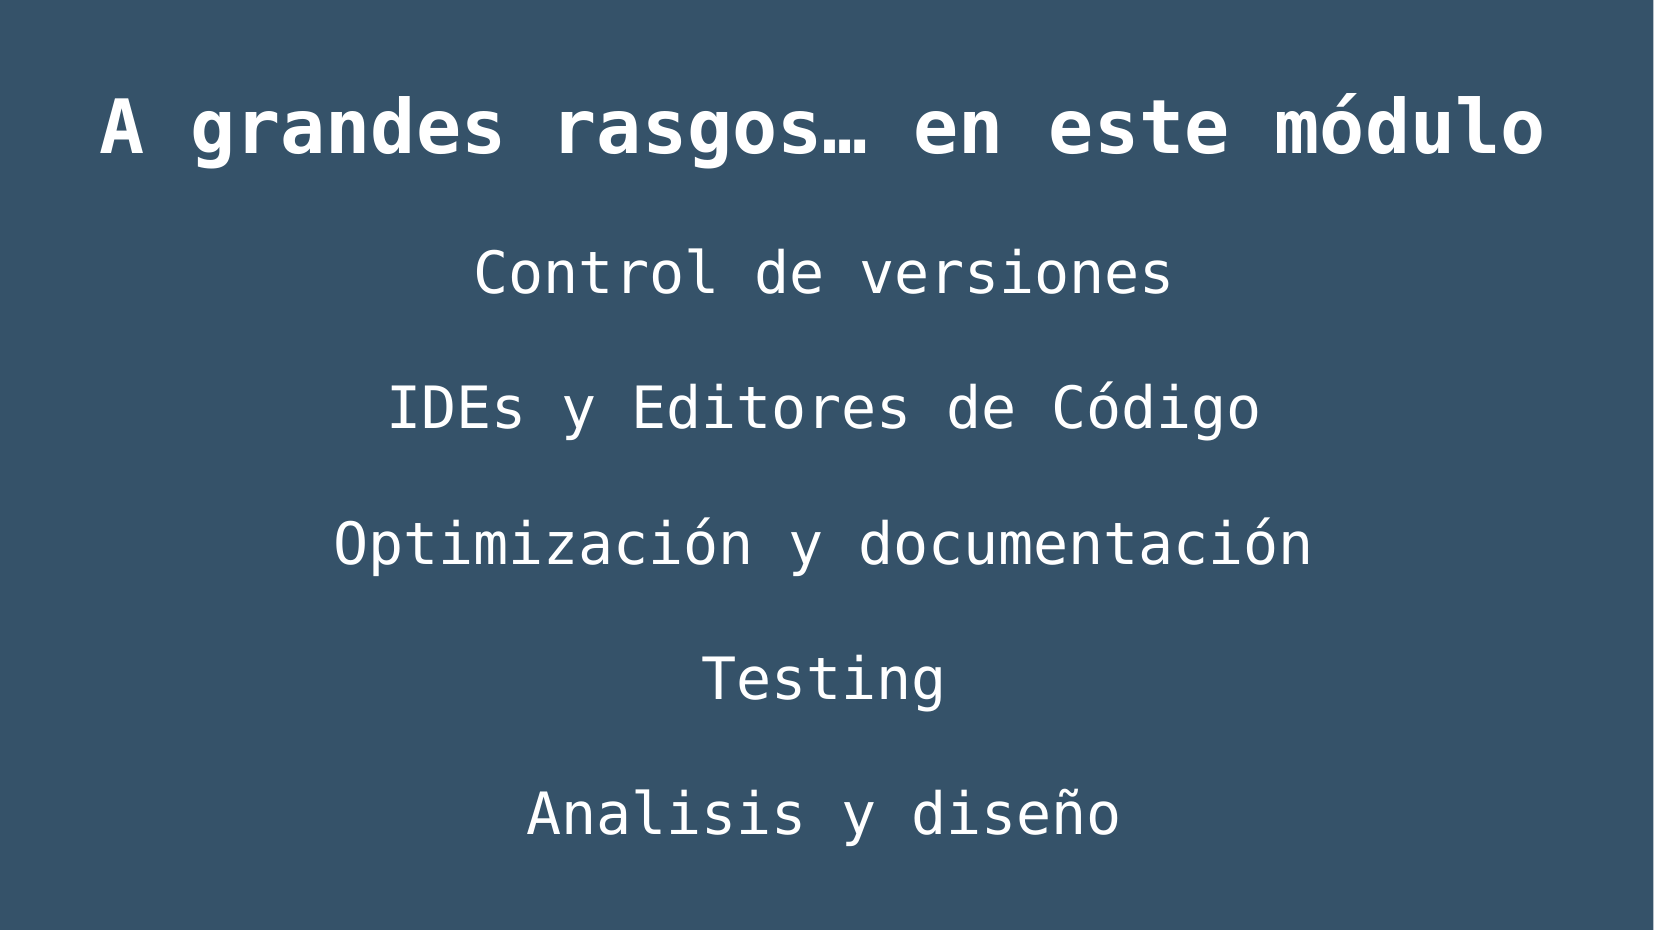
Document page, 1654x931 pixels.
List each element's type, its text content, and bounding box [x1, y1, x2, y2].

title A grandes rasgos… en este módulo Control de versiones IDEs y Editores de Código Optimización y documentación Testing Analisis y diseño [47, 11, 1601, 922]
